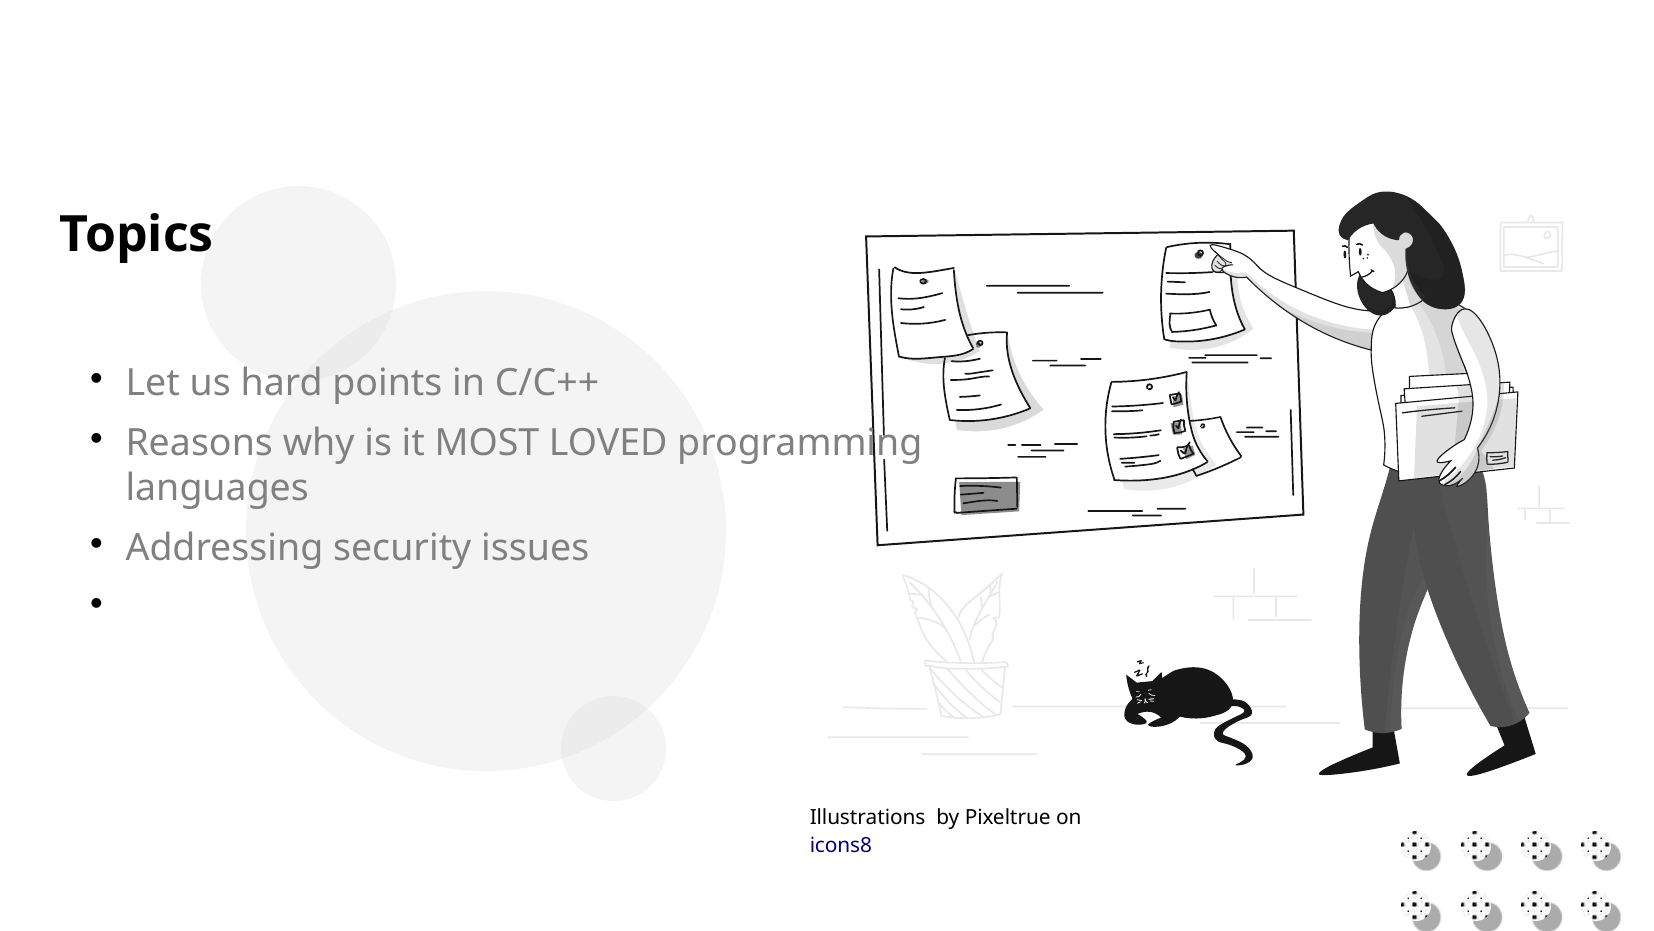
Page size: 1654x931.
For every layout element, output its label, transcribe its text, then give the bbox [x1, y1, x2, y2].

picture [1400, 891, 1432, 922]
text_box Topics [44, 193, 600, 259]
picture [1581, 830, 1612, 862]
picture [1460, 830, 1492, 862]
text_box Let us hard points in C/C++ Reasons why is it MOST LOVED programming languages Addressing security issues [75, 350, 1005, 680]
picture [1520, 890, 1552, 922]
picture [1520, 831, 1552, 862]
picture [1400, 830, 1432, 862]
picture [1580, 890, 1612, 922]
picture [1461, 890, 1492, 922]
text_box Topics [127, 229, 138, 245]
